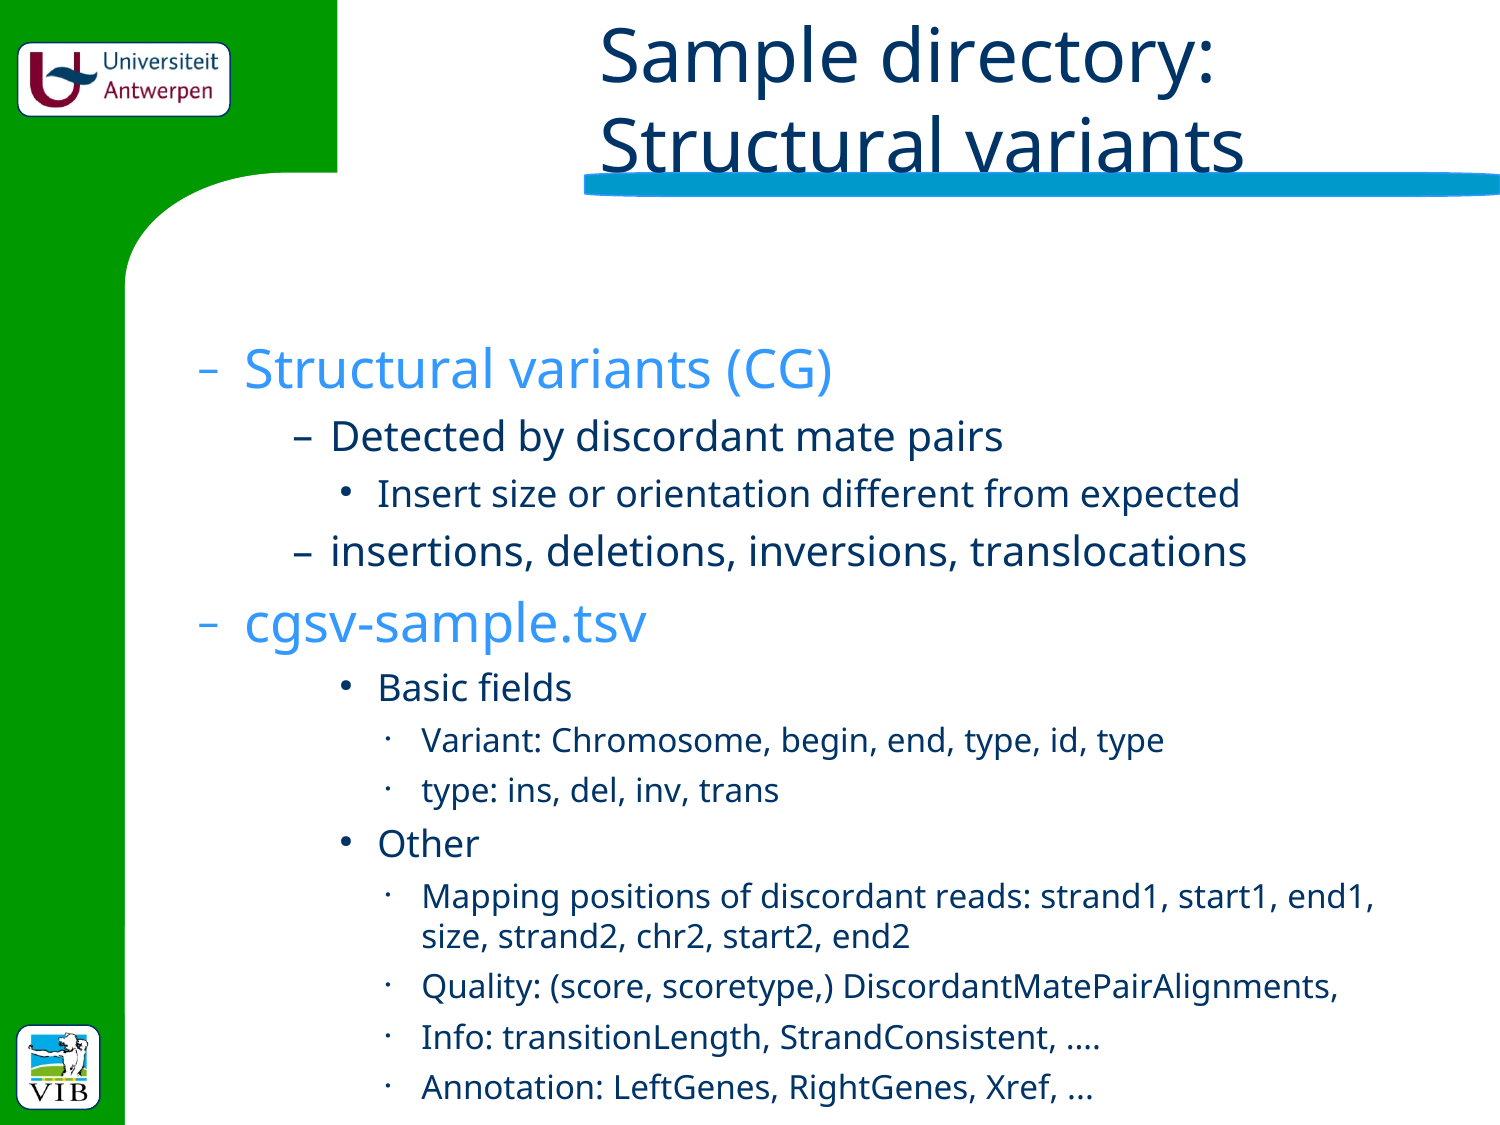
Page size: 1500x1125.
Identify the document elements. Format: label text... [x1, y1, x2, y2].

title Sample directory: Structural variants [584, 0, 1500, 195]
picture [25, 1029, 91, 1107]
list Structural variants (CG) Detected by discordant mate pairs Insert size or orientation different from expected insertions, deletions, inversions, translocations cgsv-sample.tsv Basic fields Variant: Chromosome, begin, end, type, id, type type: ins, del, inv, trans Other Mapping positions of discordant reads: strand1, start1, end1, size, strand2, chr2, start2, end2 Quality: (score, scoretype,) DiscordantMatePairAlignments, Info: transitionLength, StrandConsistent, …. Annotation: LeftGenes, RightGenes, Xref, ... [159, 326, 1465, 1114]
picture [25, 47, 223, 112]
